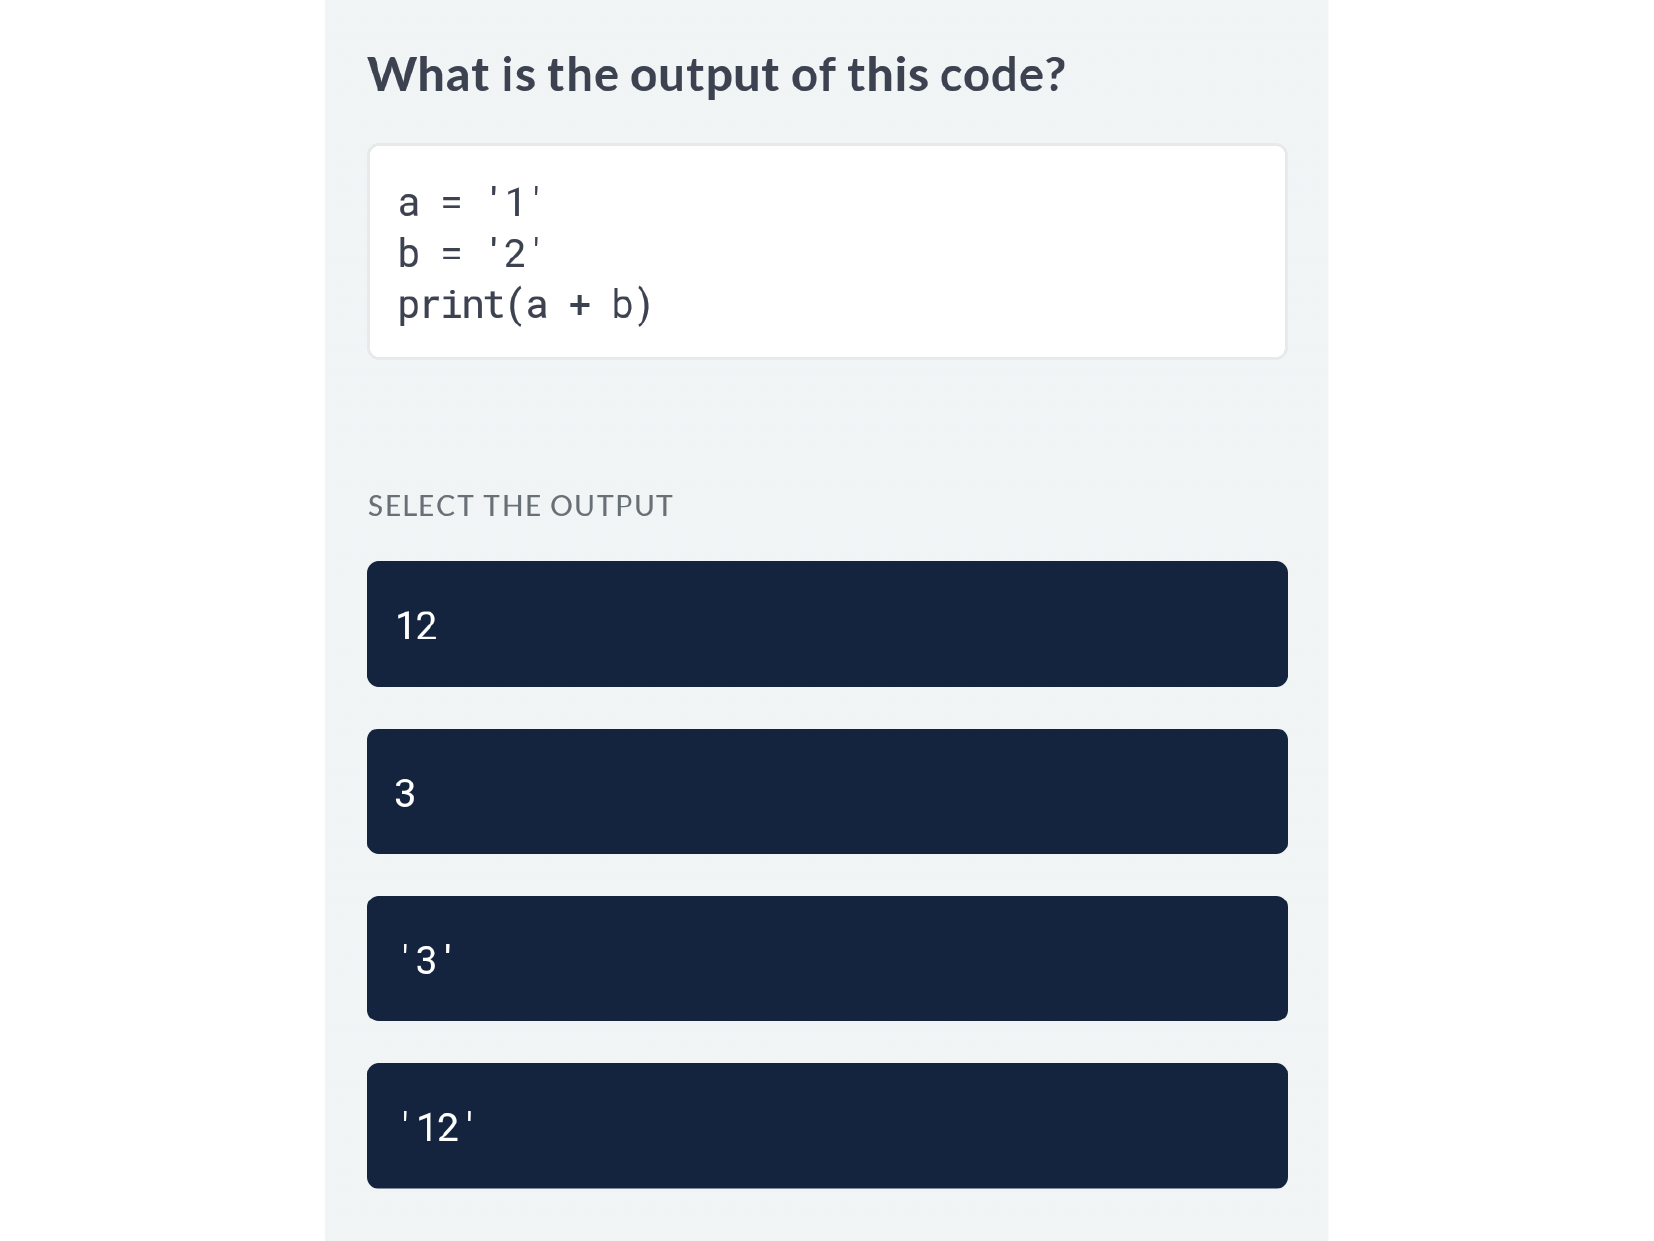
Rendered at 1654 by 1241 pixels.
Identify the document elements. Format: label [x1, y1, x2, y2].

picture [325, 0, 1329, 1241]
